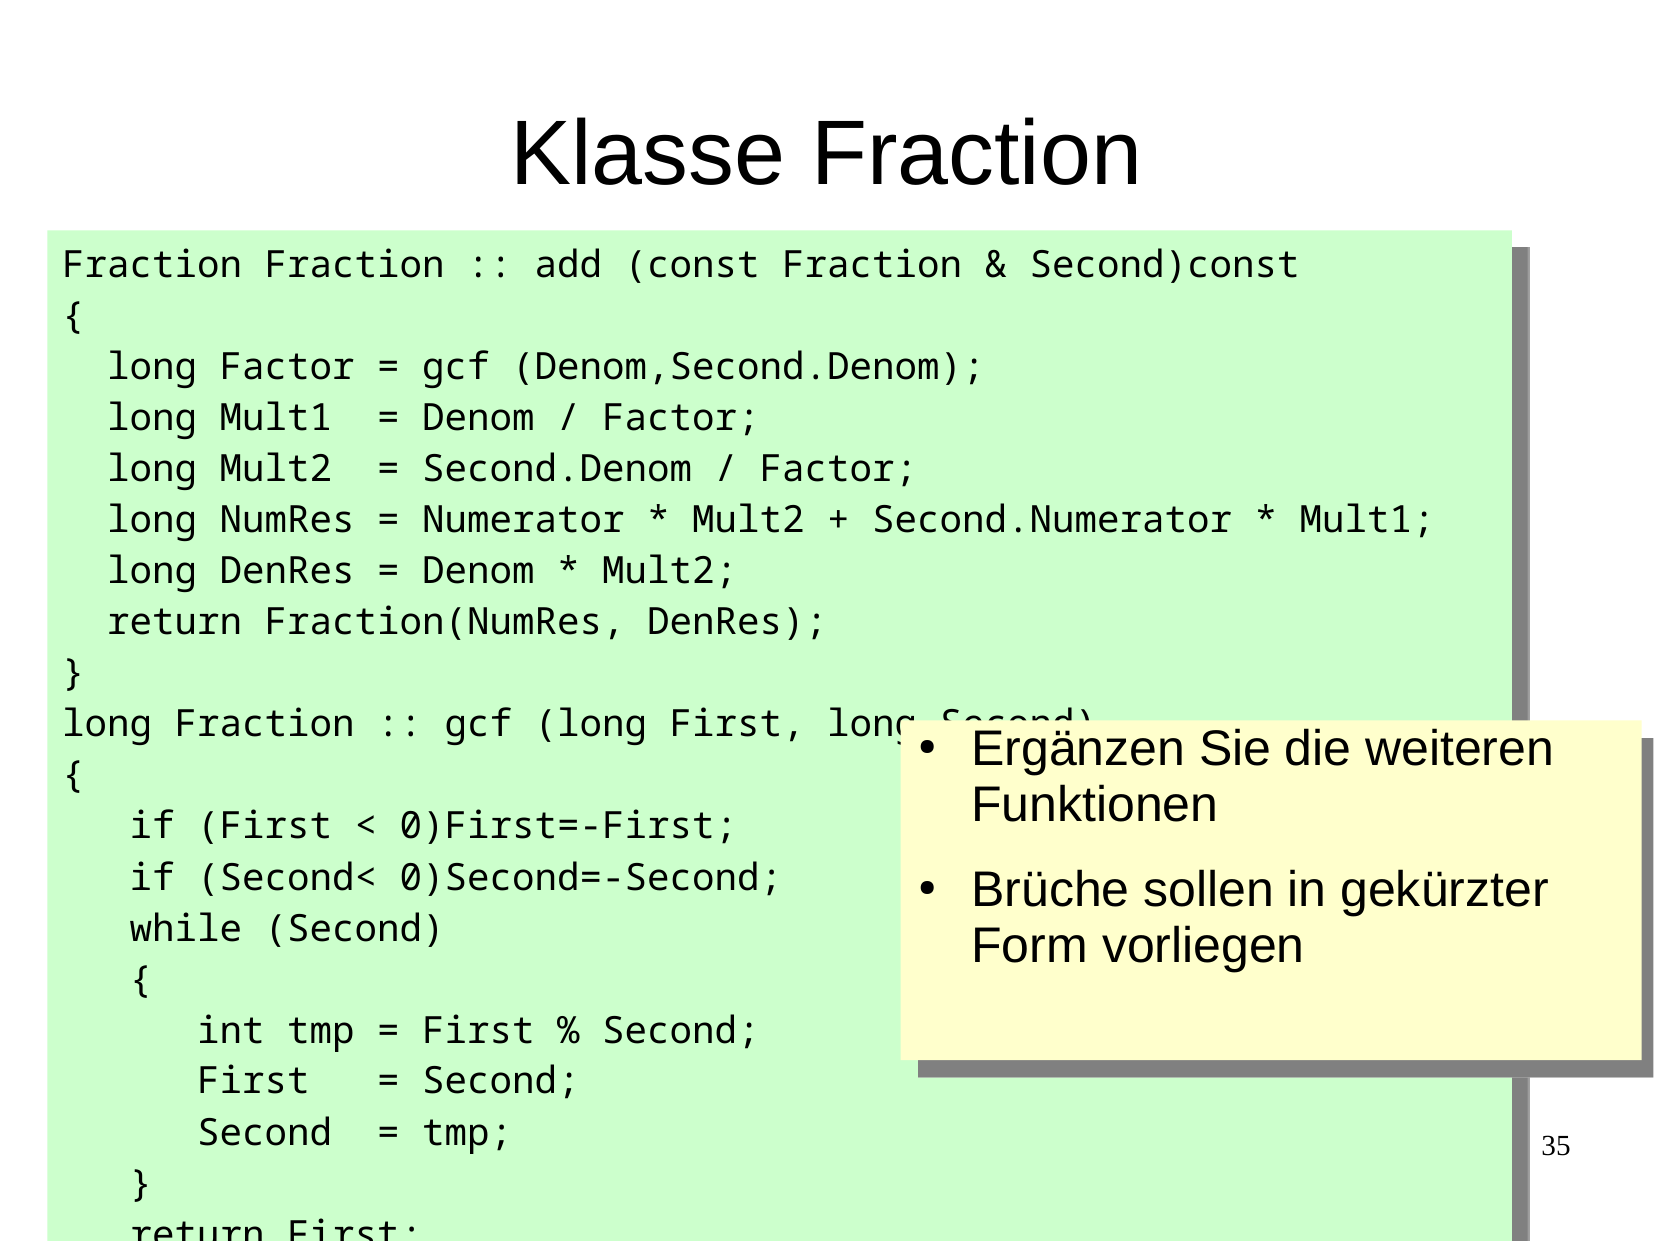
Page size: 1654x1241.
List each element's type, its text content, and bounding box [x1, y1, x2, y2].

text_box Fraction Fraction :: add (const Fraction & Second)const { long Factor = gcf (Denom,Second.Denom); long Mult1 = Denom / Factor; long Mult2 = Second.Denom / Factor; long NumRes = Numerator * Mult2 + Second.Numerator * Mult1; long DenRes = Denom * Mult2; return Fraction(NumRes, DenRes); } long Fraction :: gcf (long First, long Second) { if (First < 0)First=-First; if (Second< 0)Second=-Second; while (Second) { int tmp = First % Second; First = Second; Second = tmp; } return First; } [47, 230, 1512, 1160]
title Klasse Fraction [82, 49, 1571, 257]
list Ergänzen Sie die weiteren Funktionen Brüche sollen in gekürzter Form vorliegen [900, 720, 1642, 1061]
